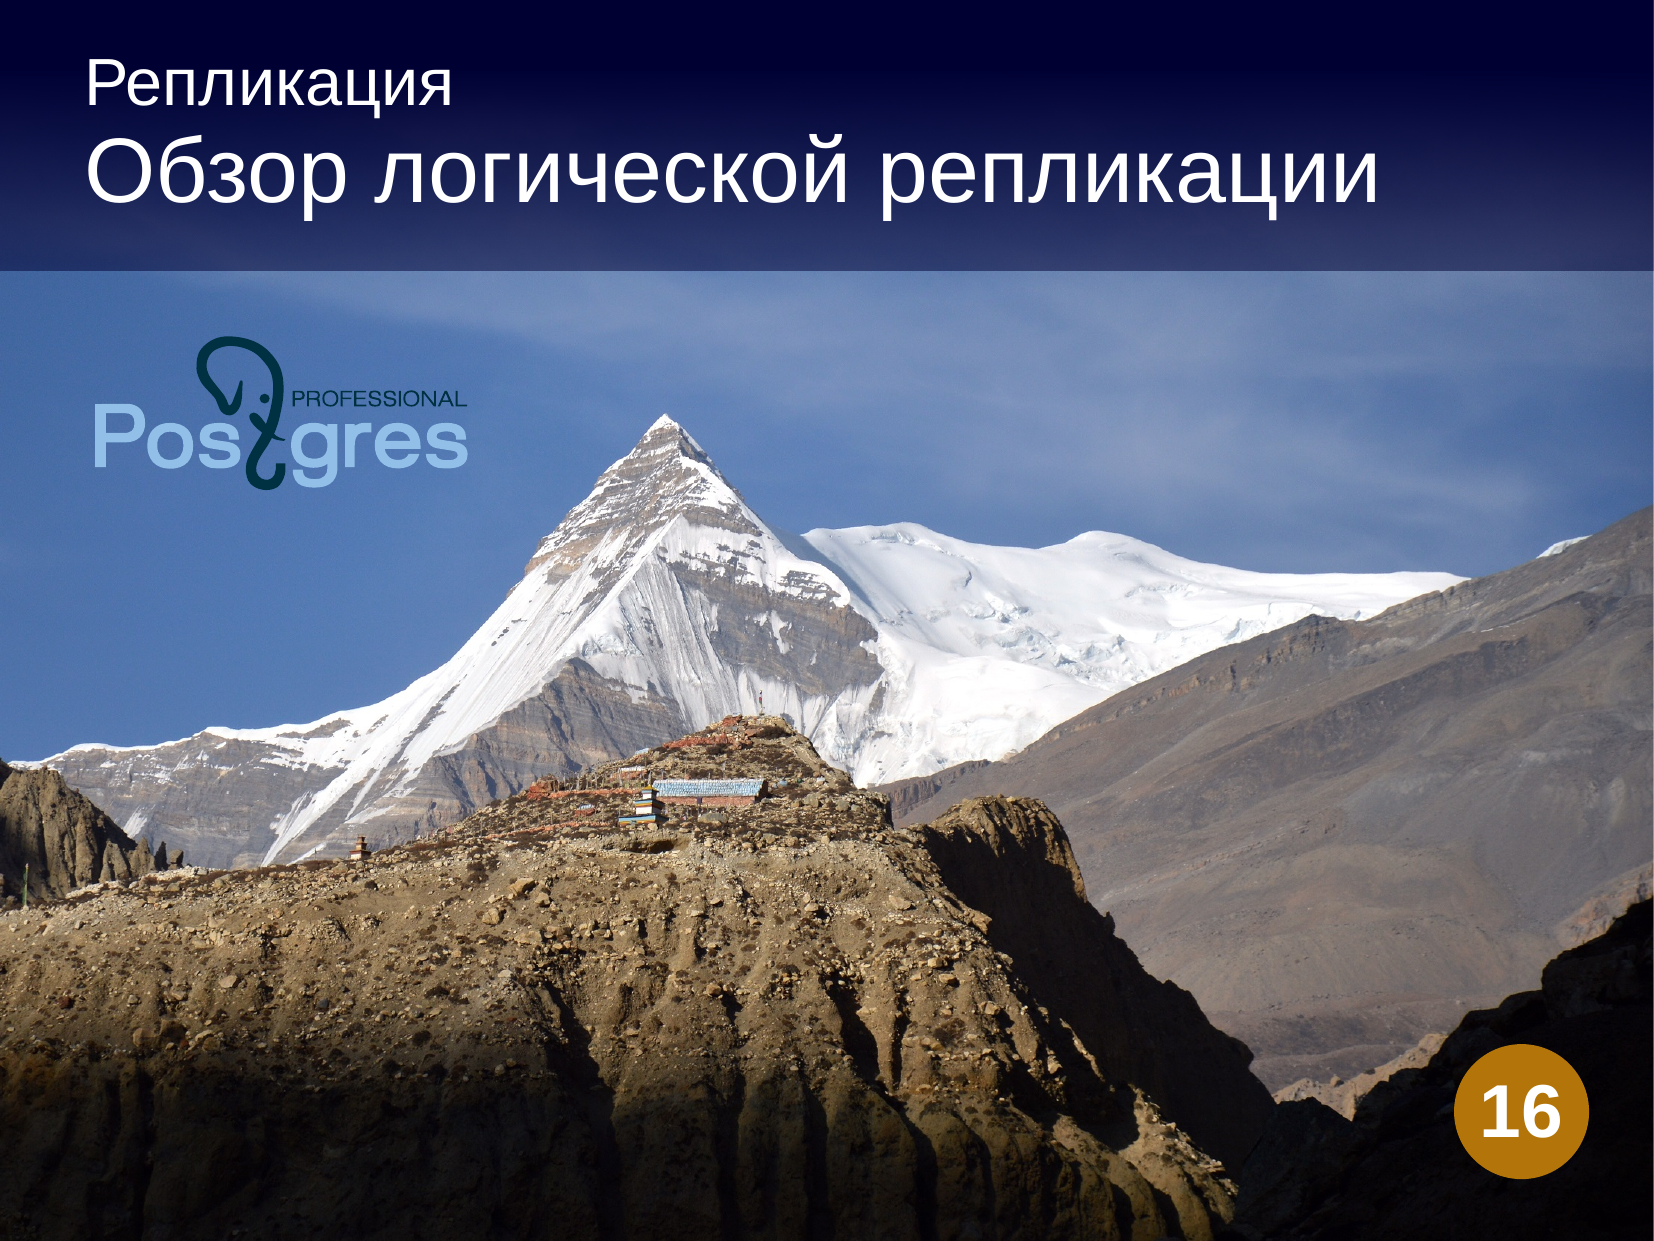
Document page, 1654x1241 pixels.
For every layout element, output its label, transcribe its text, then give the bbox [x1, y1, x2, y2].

picture [0, 271, 1654, 1241]
title Репликация Обзор логической репликации [84, 44, 1636, 251]
text_box 16 [1454, 1044, 1590, 1180]
